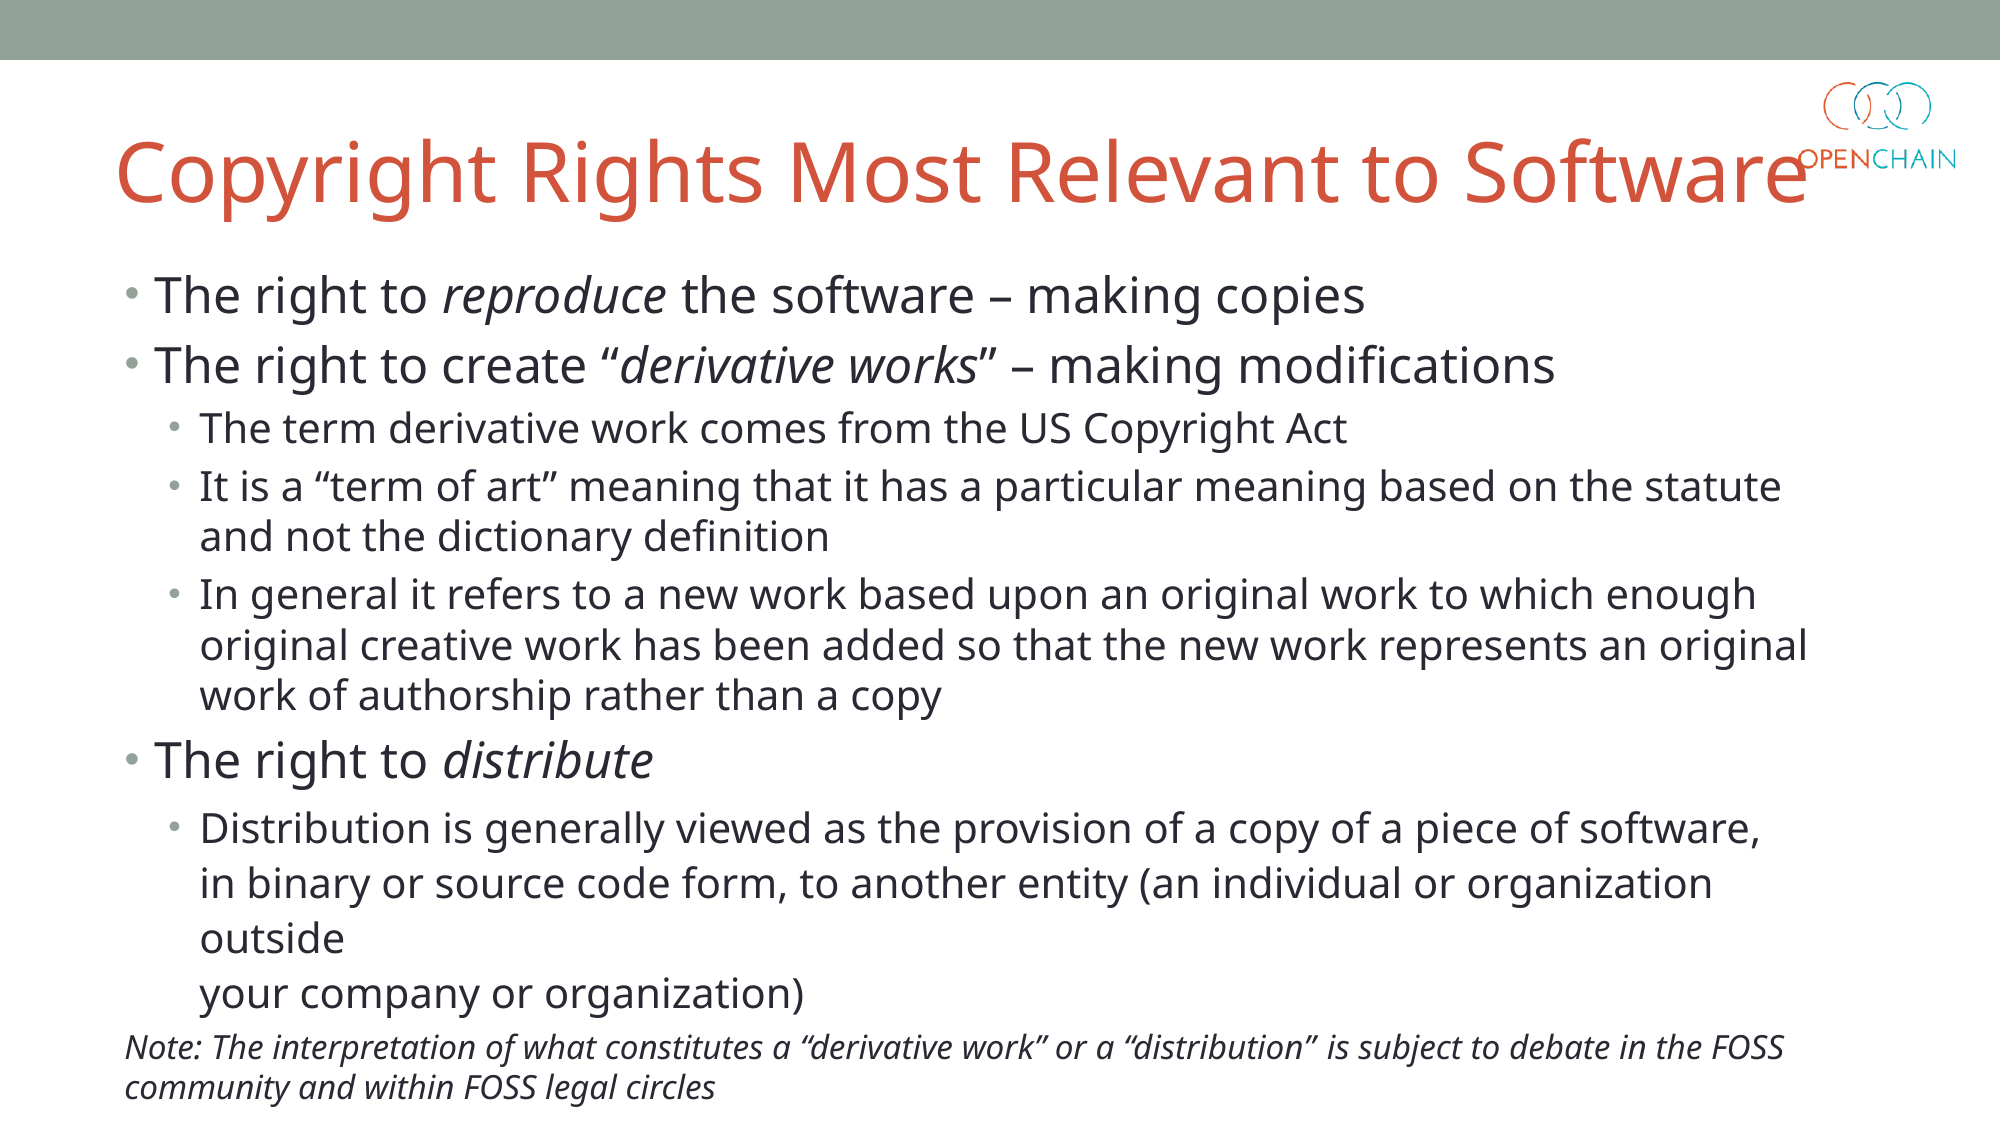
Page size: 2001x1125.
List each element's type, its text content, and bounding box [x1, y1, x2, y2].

picture [1798, 82, 1955, 169]
text_box The right to reproduce the software – making copies The right to create “derivative works” – making modifications The term derivative work comes from the US Copyright Act It is a “term of art” meaning that it has a particular meaning based on the statute and not the dictionary definition In general it refers to a new work based upon an original work to which enough original creative work has been added so that the new work represents an original work of authorship rather than a copy The right to distribute Distribution is generally viewed as the provision of a copy of a piece of software, in binary or source code form, to another entity (an individual or organization outside your company or organization) Note: The interpretation of what constitutes a “derivative work” or a “distribution” is subject to debate in the FOSS community and within FOSS legal circles [109, 255, 1863, 1122]
text_box Copyright Rights Most Relevant to Software [99, 87, 1900, 250]
